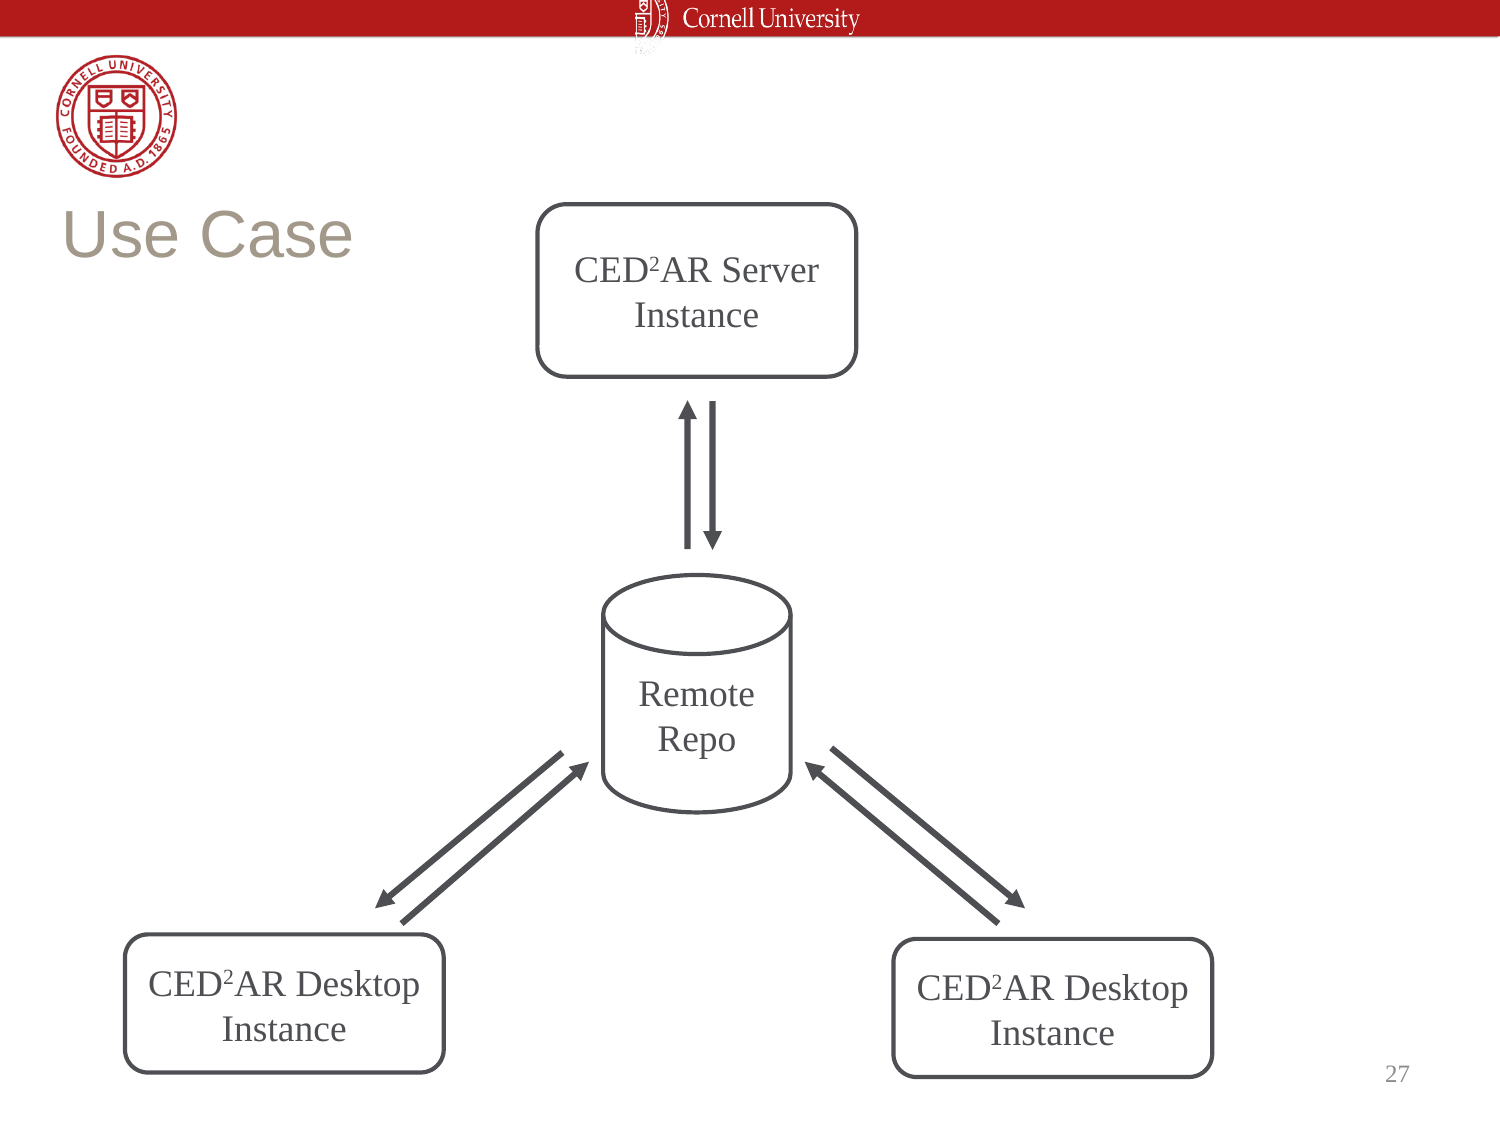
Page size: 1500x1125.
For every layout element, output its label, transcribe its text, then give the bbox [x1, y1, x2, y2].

title Use Case [46, 174, 1471, 288]
picture [50, 50, 195, 174]
slide_number <number> [1074, 1042, 1425, 1103]
text_box CED2AR Server Instance [537, 204, 857, 377]
picture [635, 0, 860, 60]
text_box Remote Repo [603, 574, 791, 813]
text_box CED2AR Desktop Instance [124, 934, 444, 1073]
text_box CED2AR Desktop Instance [893, 938, 1213, 1078]
